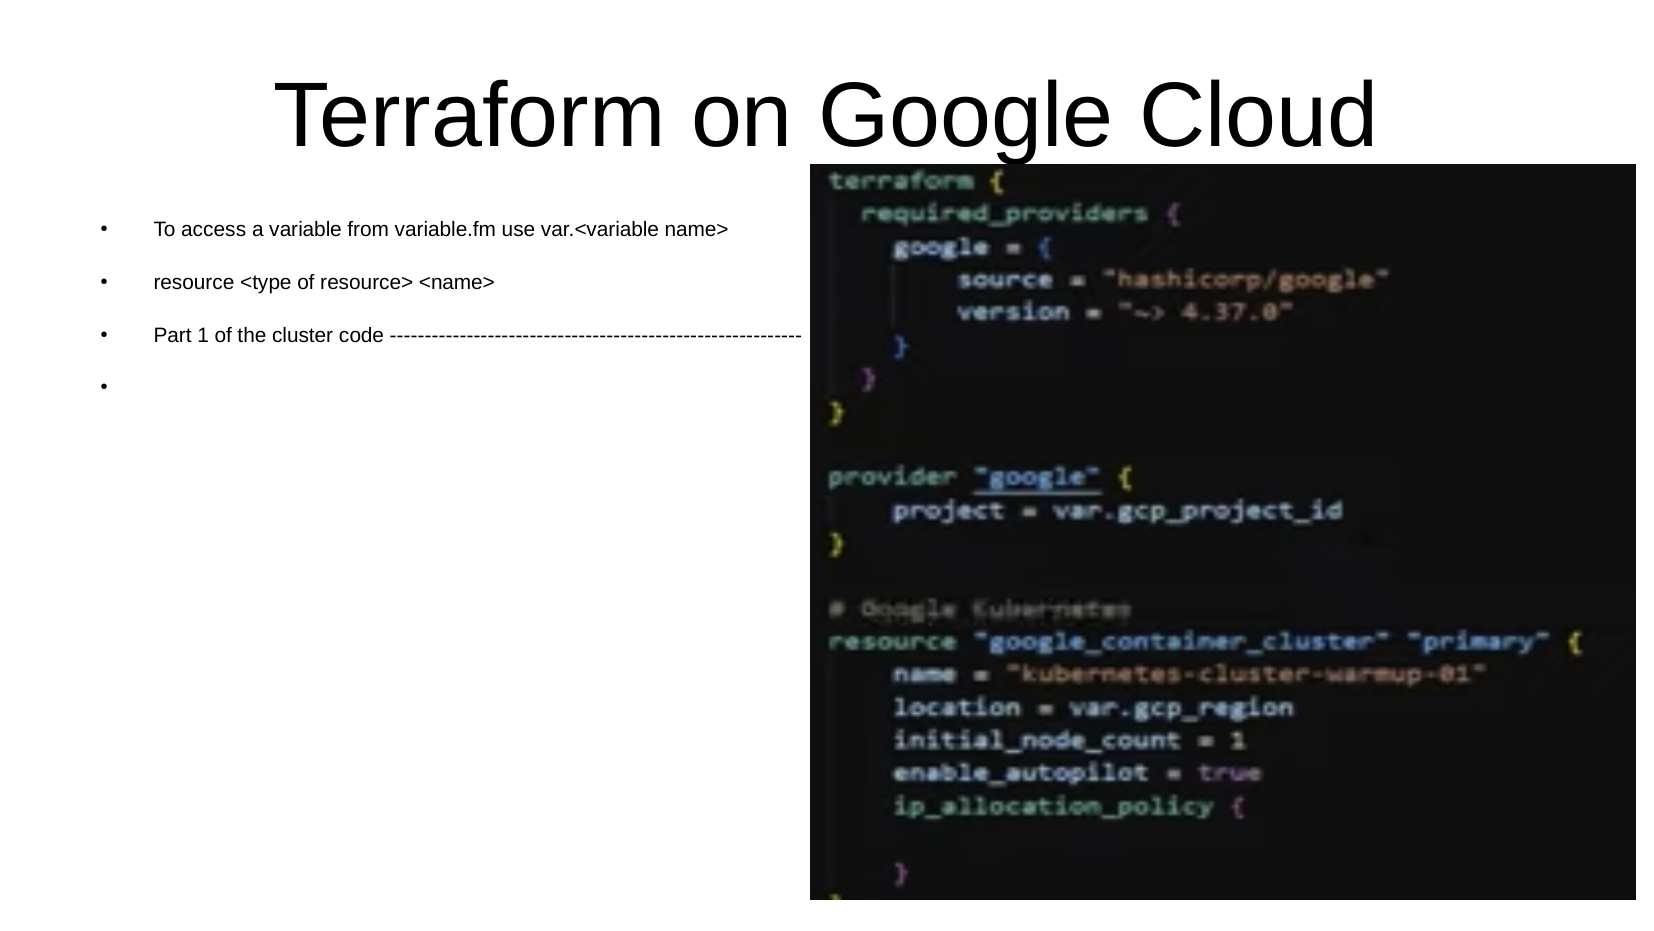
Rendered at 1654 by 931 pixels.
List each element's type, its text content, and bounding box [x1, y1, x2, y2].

picture [810, 164, 1636, 901]
title Terraform on Google Cloud [82, 37, 1571, 193]
list To access a variable from variable.fm use var.<variable name> resource <type of resource> <name> Part 1 of the cluster code ----------------------------------------------------------- [82, 217, 810, 758]
